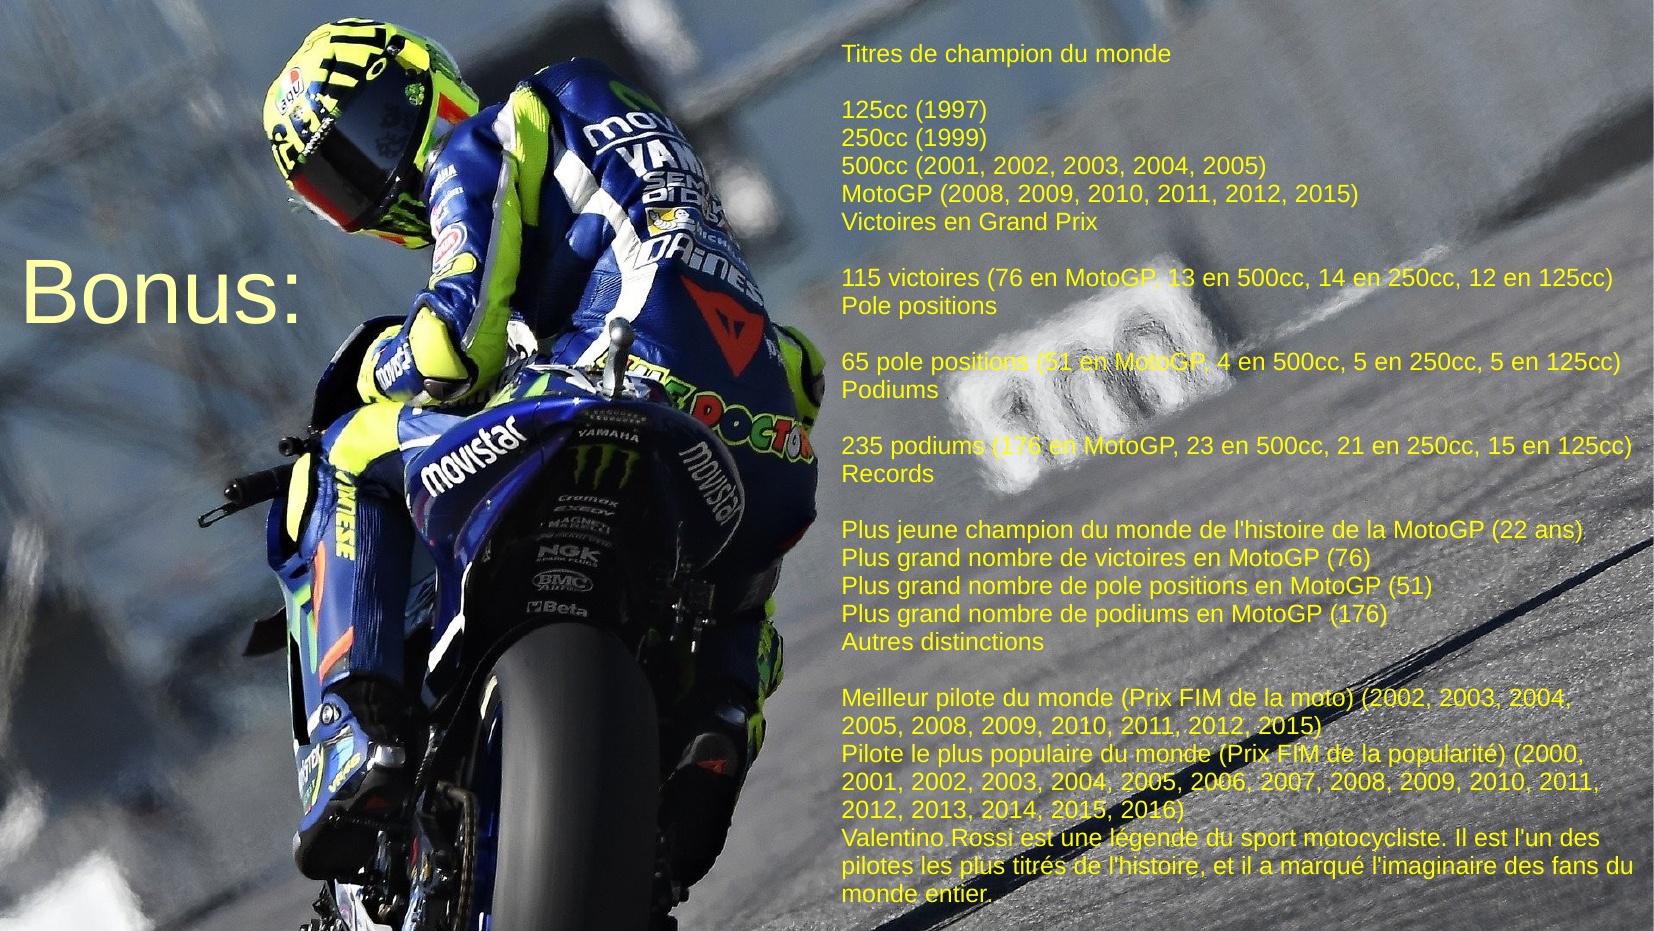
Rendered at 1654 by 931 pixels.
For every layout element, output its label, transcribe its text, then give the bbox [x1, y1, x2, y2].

title Bonus: [0, 228, 325, 355]
text_box Titres de champion du monde 125cc (1997) 250cc (1999) 500cc (2001, 2002, 2003, 2004, 2005) MotoGP (2008, 2009, 2010, 2011, 2012, 2015) Victoires en Grand Prix 115 victoires (76 en MotoGP, 13 en 500cc, 14 en 250cc, 12 en 125cc) Pole positions 65 pole positions (51 en MotoGP, 4 en 500cc, 5 en 250cc, 5 en 125cc) Podiums 235 podiums (176 en MotoGP, 23 en 500cc, 21 en 250cc, 15 en 125cc) Records Plus jeune champion du monde de l'histoire de la MotoGP (22 ans) Plus grand nombre de victoires en MotoGP (76) Plus grand nombre de pole positions en MotoGP (51) Plus grand nombre de podiums en MotoGP (176) Autres distinctions Meilleur pilote du monde (Prix FIM de la moto) (2002, 2003, 2004, 2005, 2008, 2009, 2010, 2011, 2012, 2015) Pilote le plus populaire du monde (Prix FIM de la popularité) (2000, 2001, 2002, 2003, 2004, 2005, 2006, 2007, 2008, 2009, 2010, 2011, 2012, 2013, 2014, 2015, 2016) Valentino Rossi est une légende du sport motocycliste. Il est l'un des pilotes les plus titrés de l'histoire, et il a marqué l'imaginaire des fans du monde entier. [826, 32, 1654, 916]
picture [0, 0, 1654, 931]
